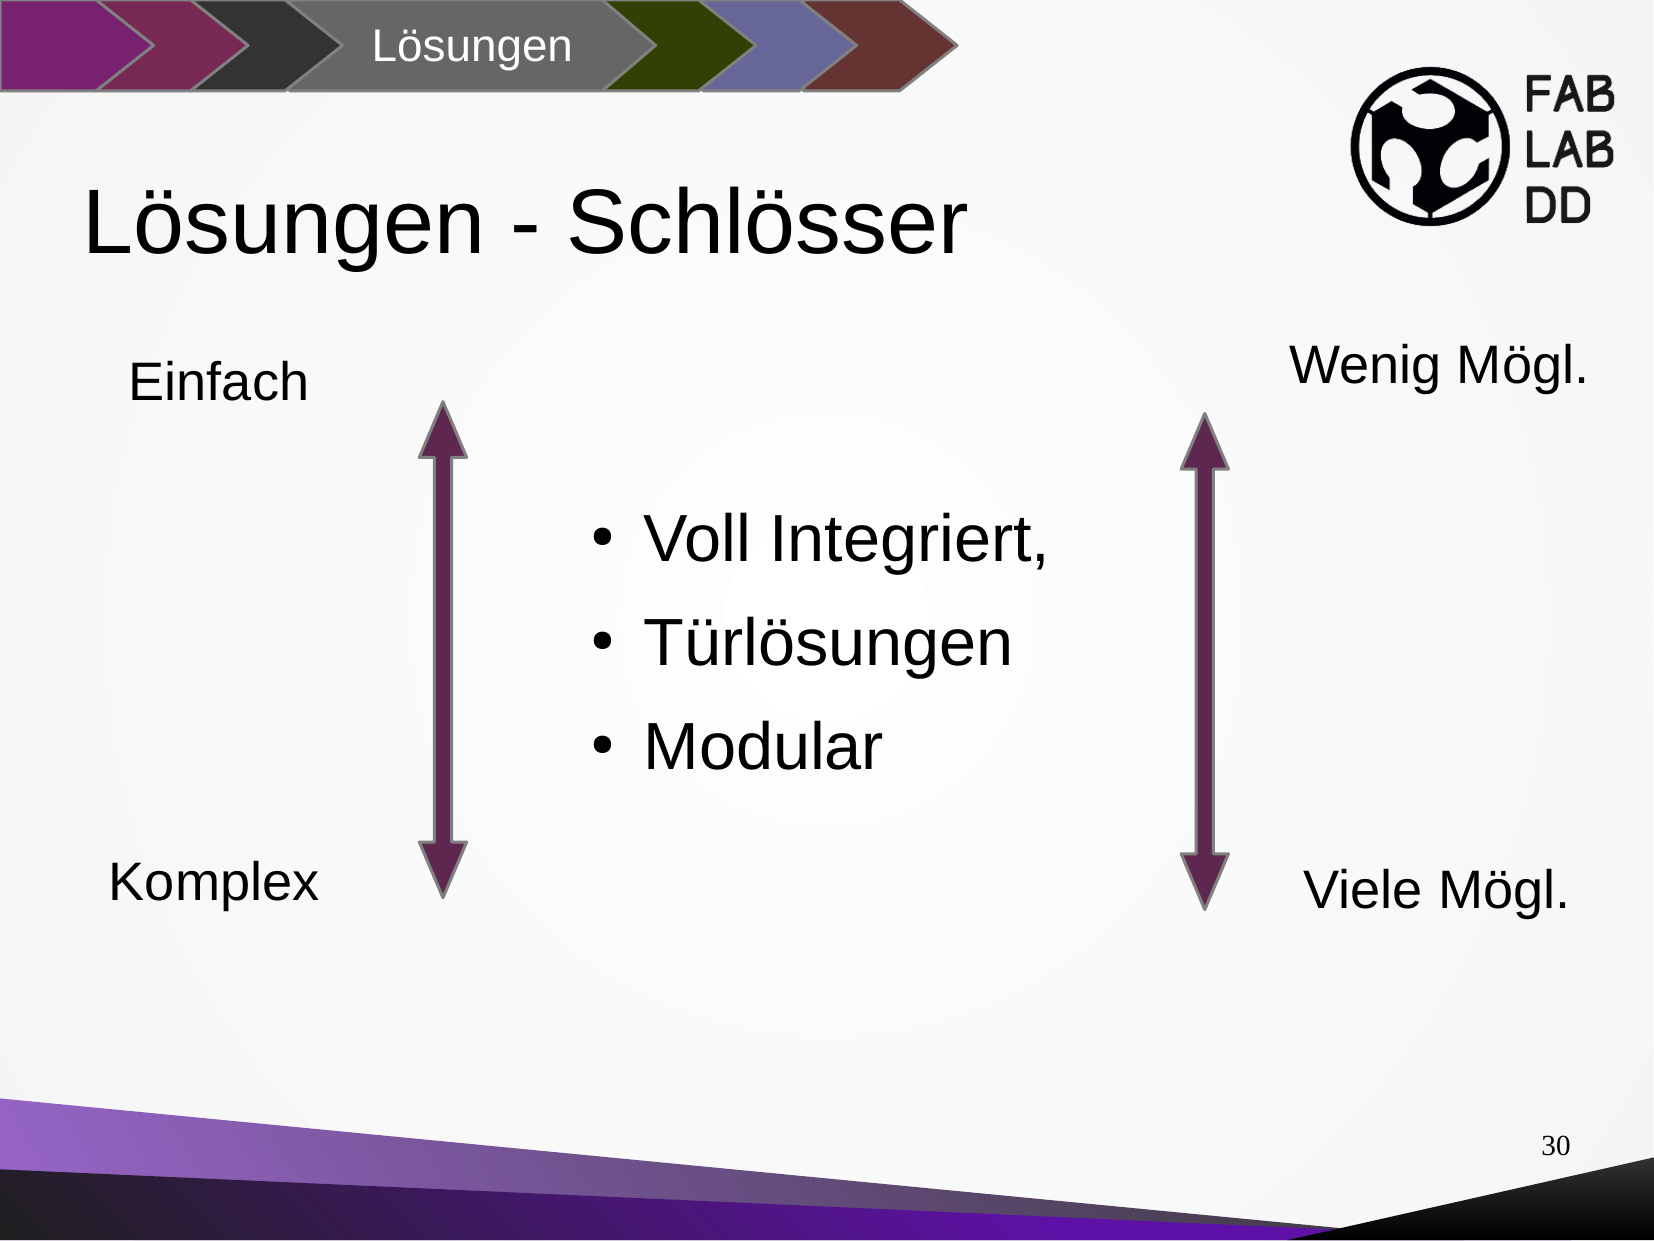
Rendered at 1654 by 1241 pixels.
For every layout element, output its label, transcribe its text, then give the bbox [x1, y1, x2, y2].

text_box Einfach [112, 342, 327, 422]
picture [1324, 36, 1642, 257]
text_box Viele Mögl. [1287, 850, 1588, 929]
text_box [0, 0, 343, 91]
text_box Wenig Mögl. [1272, 325, 1607, 404]
text_box Lösungen [289, 0, 656, 91]
text_box [1181, 413, 1229, 910]
list Voll Integriert, Türlösungen Modular [572, 396, 1140, 1052]
title Lösungen - Schlösser [82, 118, 1300, 326]
text_box [419, 401, 467, 898]
text_box Komplex [92, 842, 337, 922]
text_box [604, 0, 958, 91]
